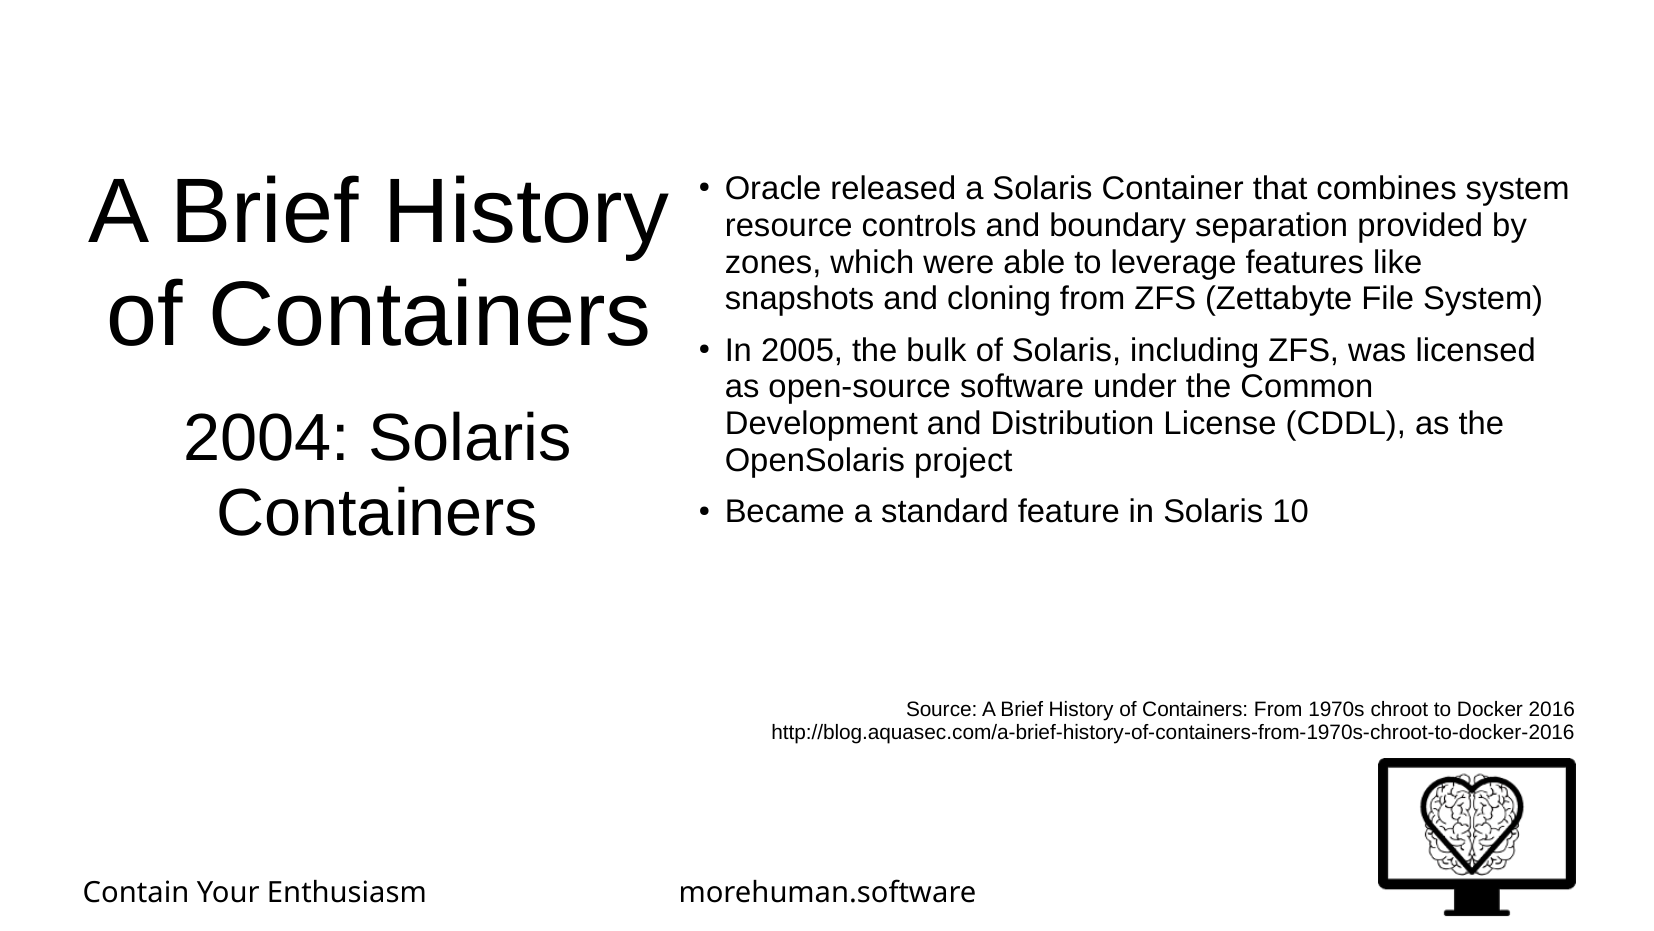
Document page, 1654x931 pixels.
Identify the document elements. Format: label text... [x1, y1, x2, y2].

text_box Source: A Brief History of Containers: From 1970s chroot to Docker 2016 http://blog.aquasec.com/a-brief-history-of-containers-from-1970s-chroot-to-docker-2016 [734, 689, 1590, 775]
picture [1378, 775, 1576, 925]
list Oracle released a Solaris Container that combines system resource controls and boundary separation provided by zones, which were able to leverage features like snapshots and cloning from ZFS (Zettabyte File System) In 2005, the bulk of Solaris, including ZFS, was licensed as open-source software under the Common Development and Distribution License (CDDL), as the OpenSolaris project Became a standard feature in Solaris 10 [690, 169, 1572, 545]
text_box 2004: Solaris Containers [81, 400, 674, 705]
title A Brief History of Containers [83, 154, 676, 371]
